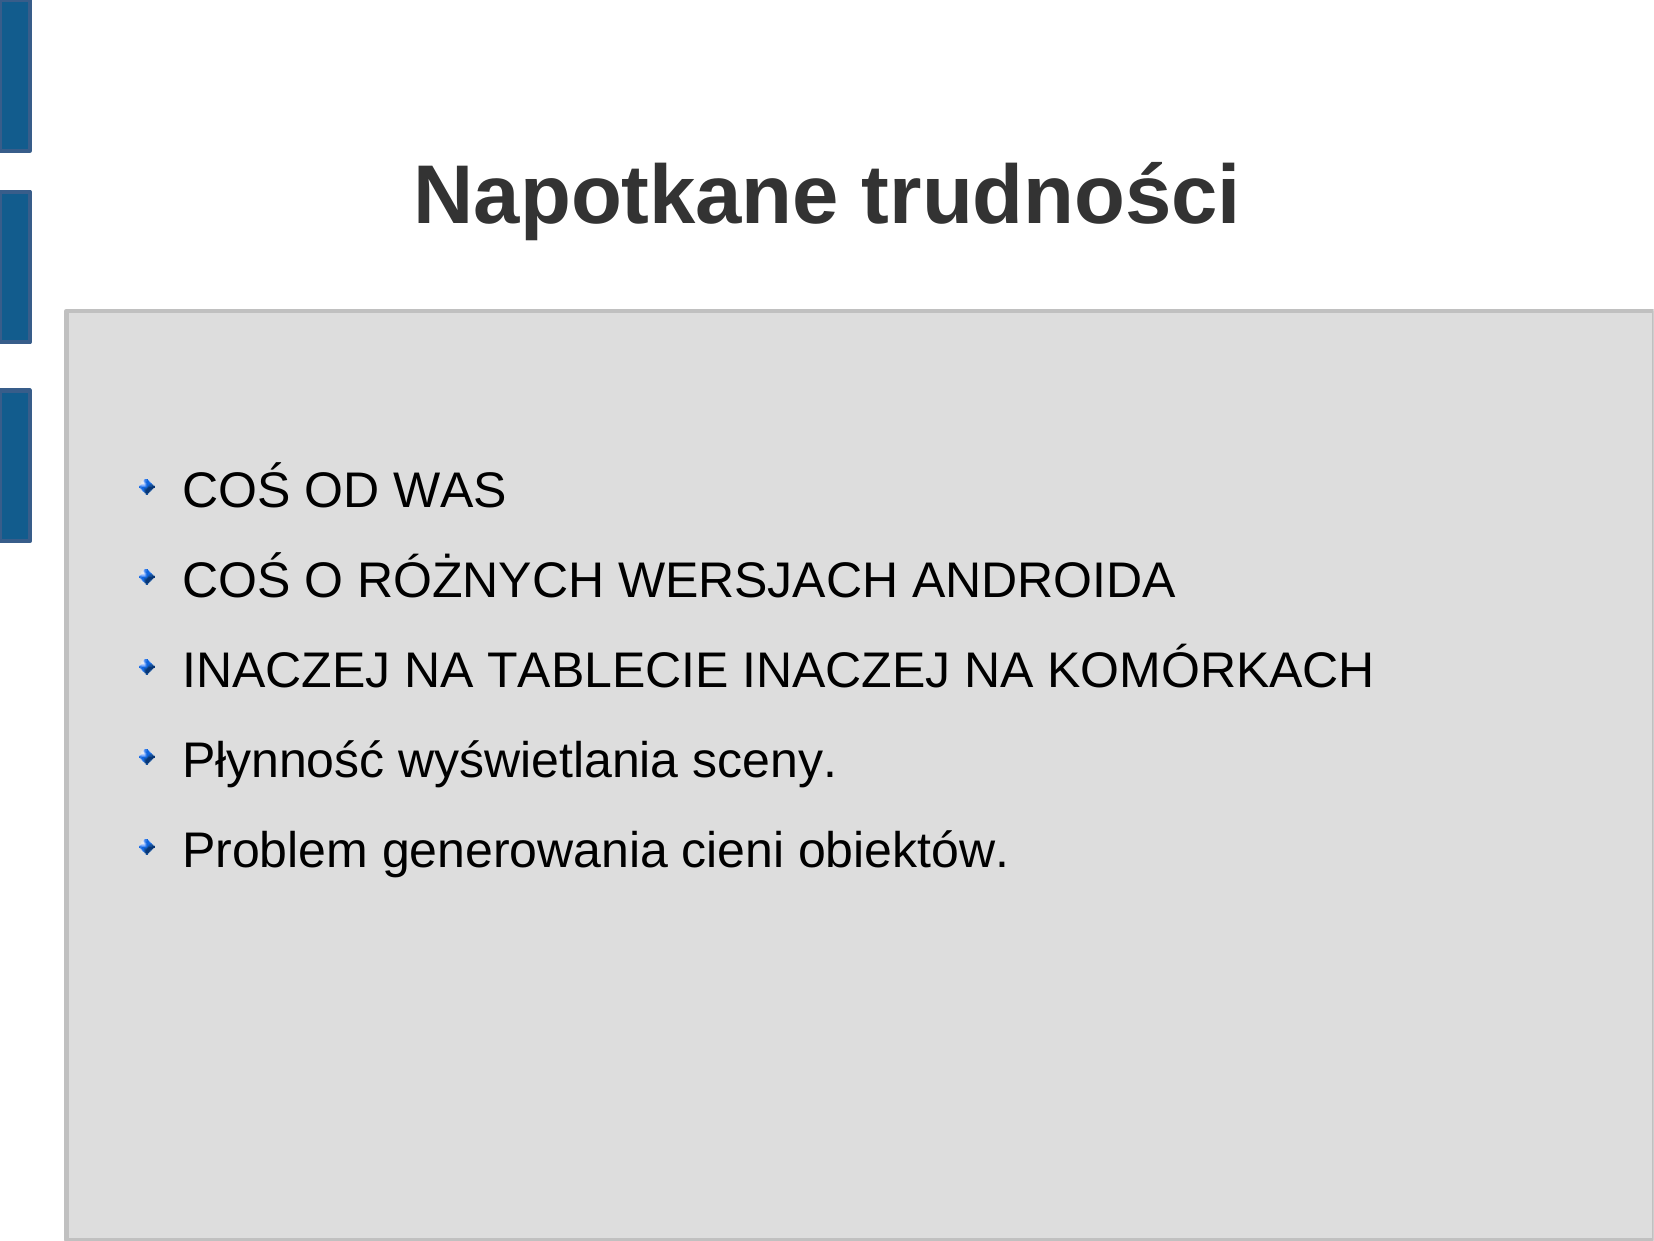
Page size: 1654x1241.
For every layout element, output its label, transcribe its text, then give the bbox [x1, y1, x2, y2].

title Napotkane trudności [121, 91, 1534, 299]
list COŚ OD WAS COŚ O RÓŻNYCH WERSJACH ANDROIDA INACZEJ NA TABLECIE INACZEJ NA KOMÓRKACH Płynność wyświetlania sceny. Problem generowania cieni obiektów. [121, 307, 1534, 1170]
